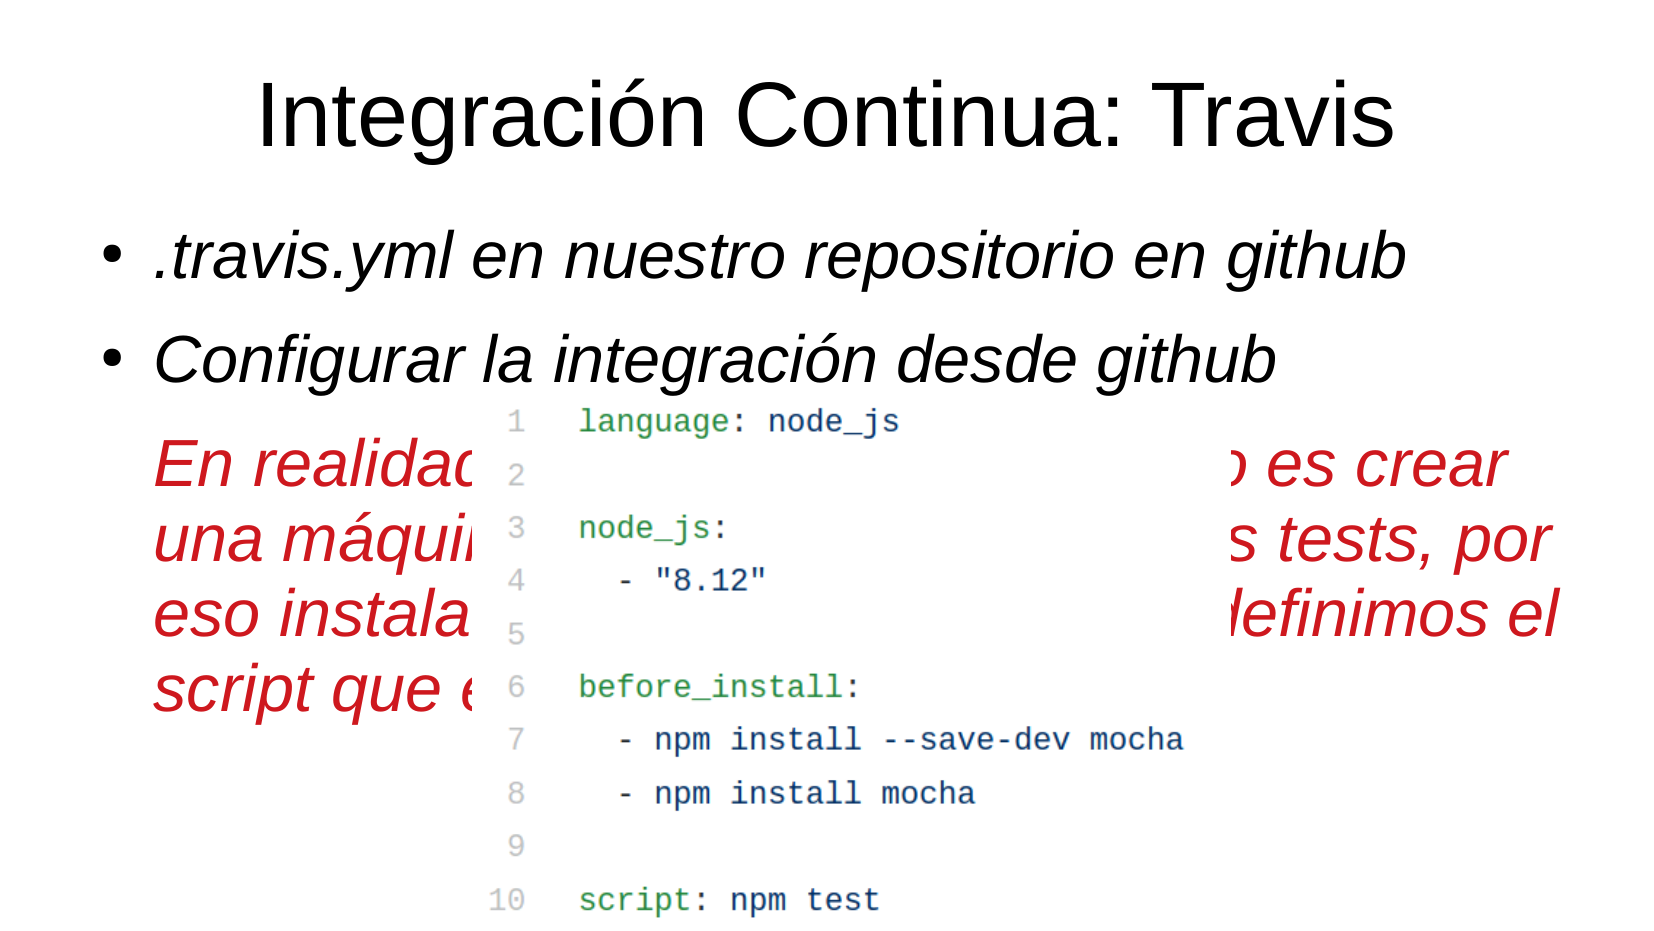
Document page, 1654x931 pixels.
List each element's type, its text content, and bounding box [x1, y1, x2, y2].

title Integración Continua: Travis [82, 37, 1571, 193]
picture [472, 401, 1231, 922]
list .travis.yml en nuestro repositorio en github Configurar la integración desde github En realidad lo que estamos haciendo es crear una máquina virtual que ejecutará los tests, por eso instalamos las dependencias y definimos el script que ejecutará los tests [82, 217, 1571, 758]
